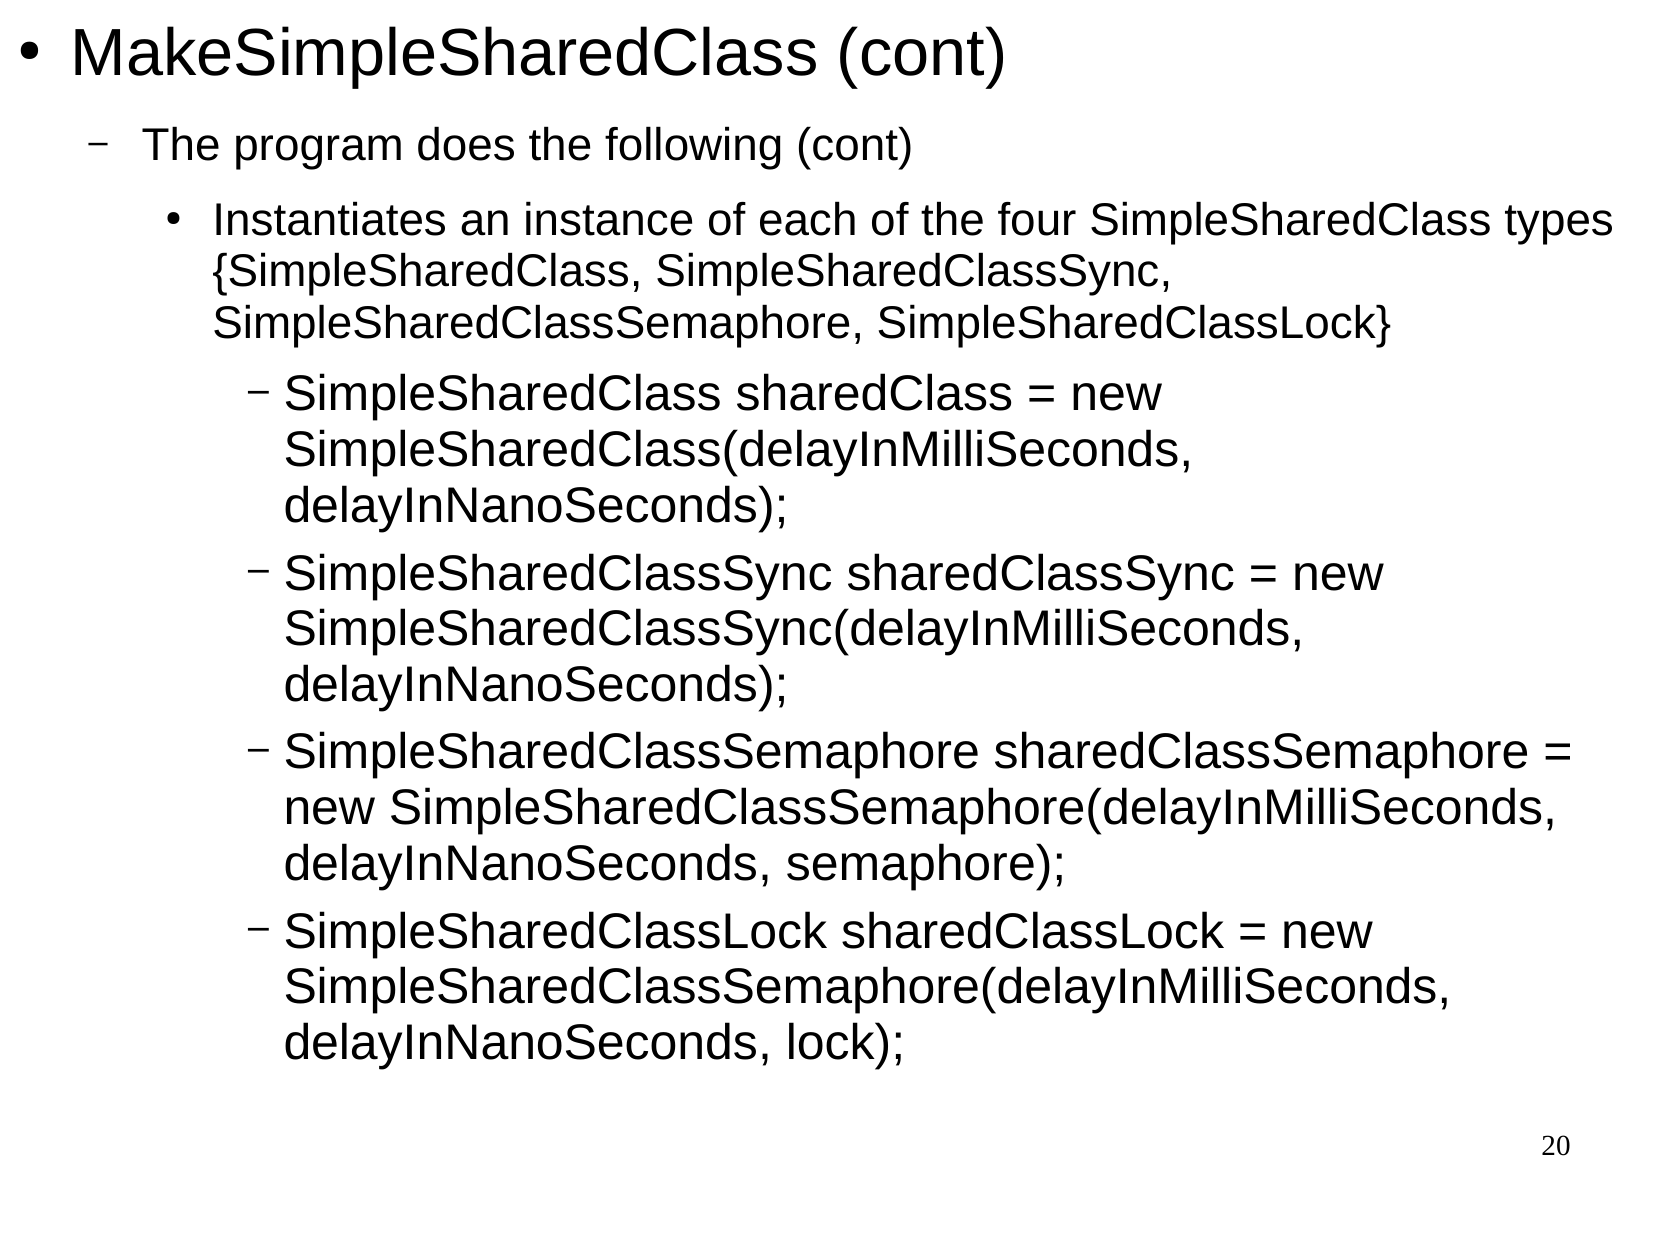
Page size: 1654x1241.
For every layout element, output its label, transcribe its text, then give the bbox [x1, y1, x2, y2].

list MakeSimpleSharedClass (cont) The program does the following (cont) Instantiates an instance of each of the four SimpleSharedClass types {SimpleSharedClass, SimpleSharedClassSync, SimpleSharedClassSemaphore, SimpleSharedClassLock} SimpleSharedClass sharedClass = new SimpleSharedClass(delayInMilliSeconds, delayInNanoSeconds); SimpleSharedClassSync sharedClassSync = new SimpleSharedClassSync(delayInMilliSeconds, delayInNanoSeconds); SimpleSharedClassSemaphore sharedClassSemaphore = new SimpleSharedClassSemaphore(delayInMilliSeconds, delayInNanoSeconds, semaphore); SimpleSharedClassLock sharedClassLock = new SimpleSharedClassSemaphore(delayInMilliSeconds, delayInNanoSeconds, lock); [0, 15, 1654, 1239]
